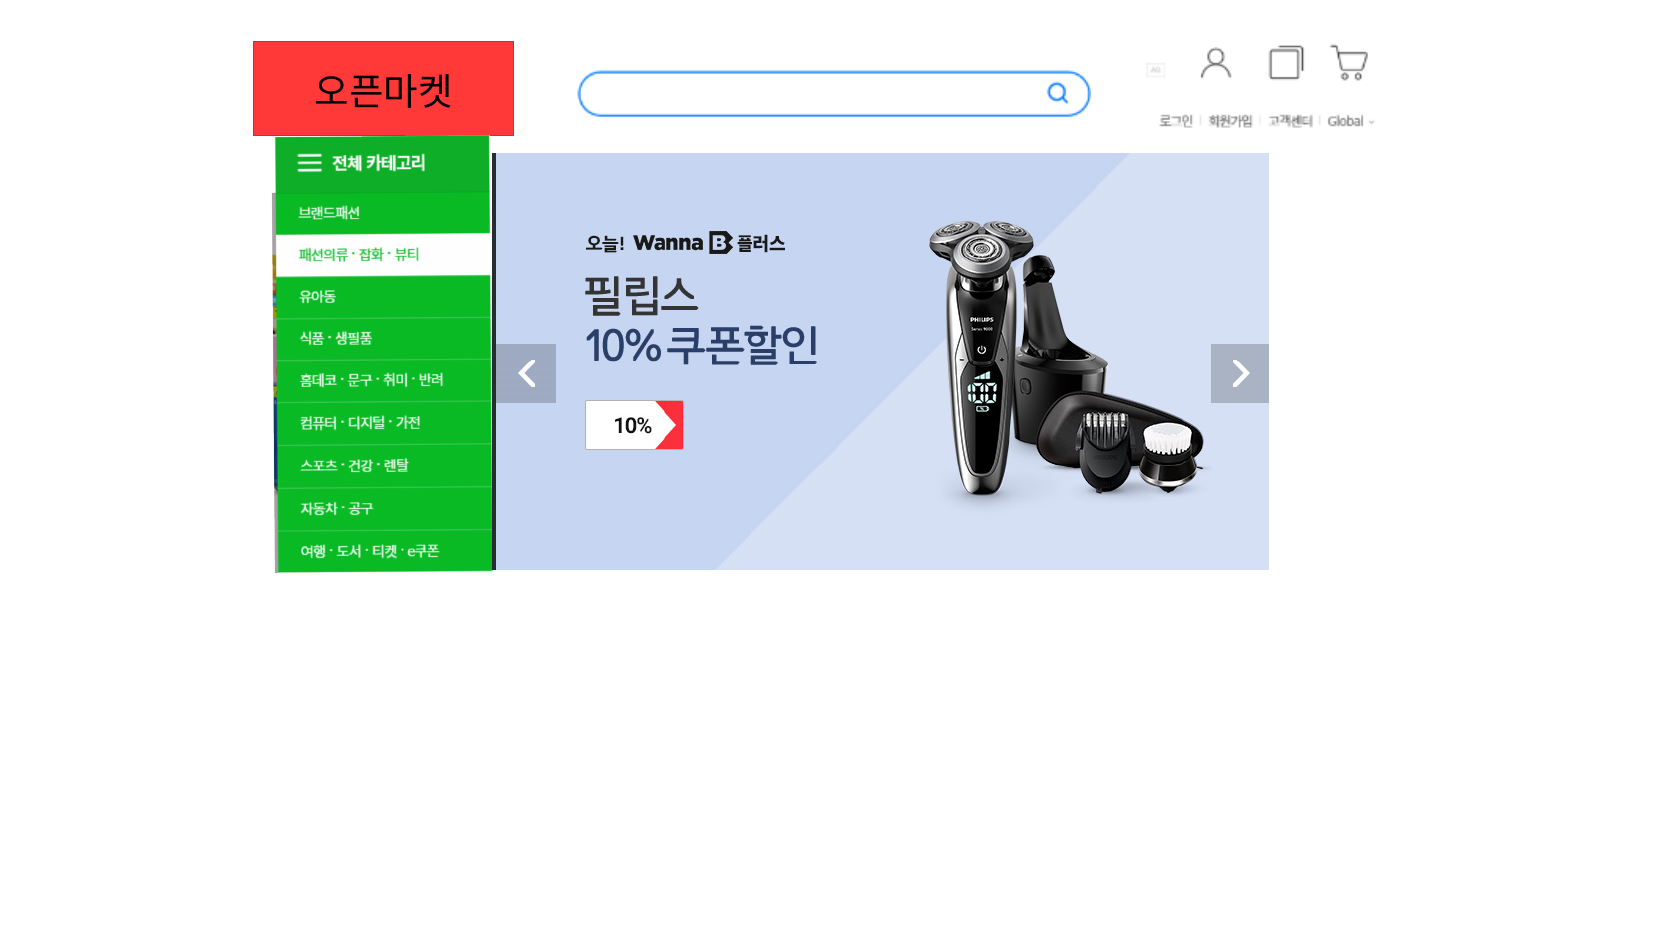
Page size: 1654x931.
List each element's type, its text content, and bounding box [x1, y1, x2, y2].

picture [567, 58, 1099, 136]
picture [271, 135, 1269, 573]
picture [1145, 35, 1393, 142]
text_box 오픈마켓 [253, 41, 514, 136]
